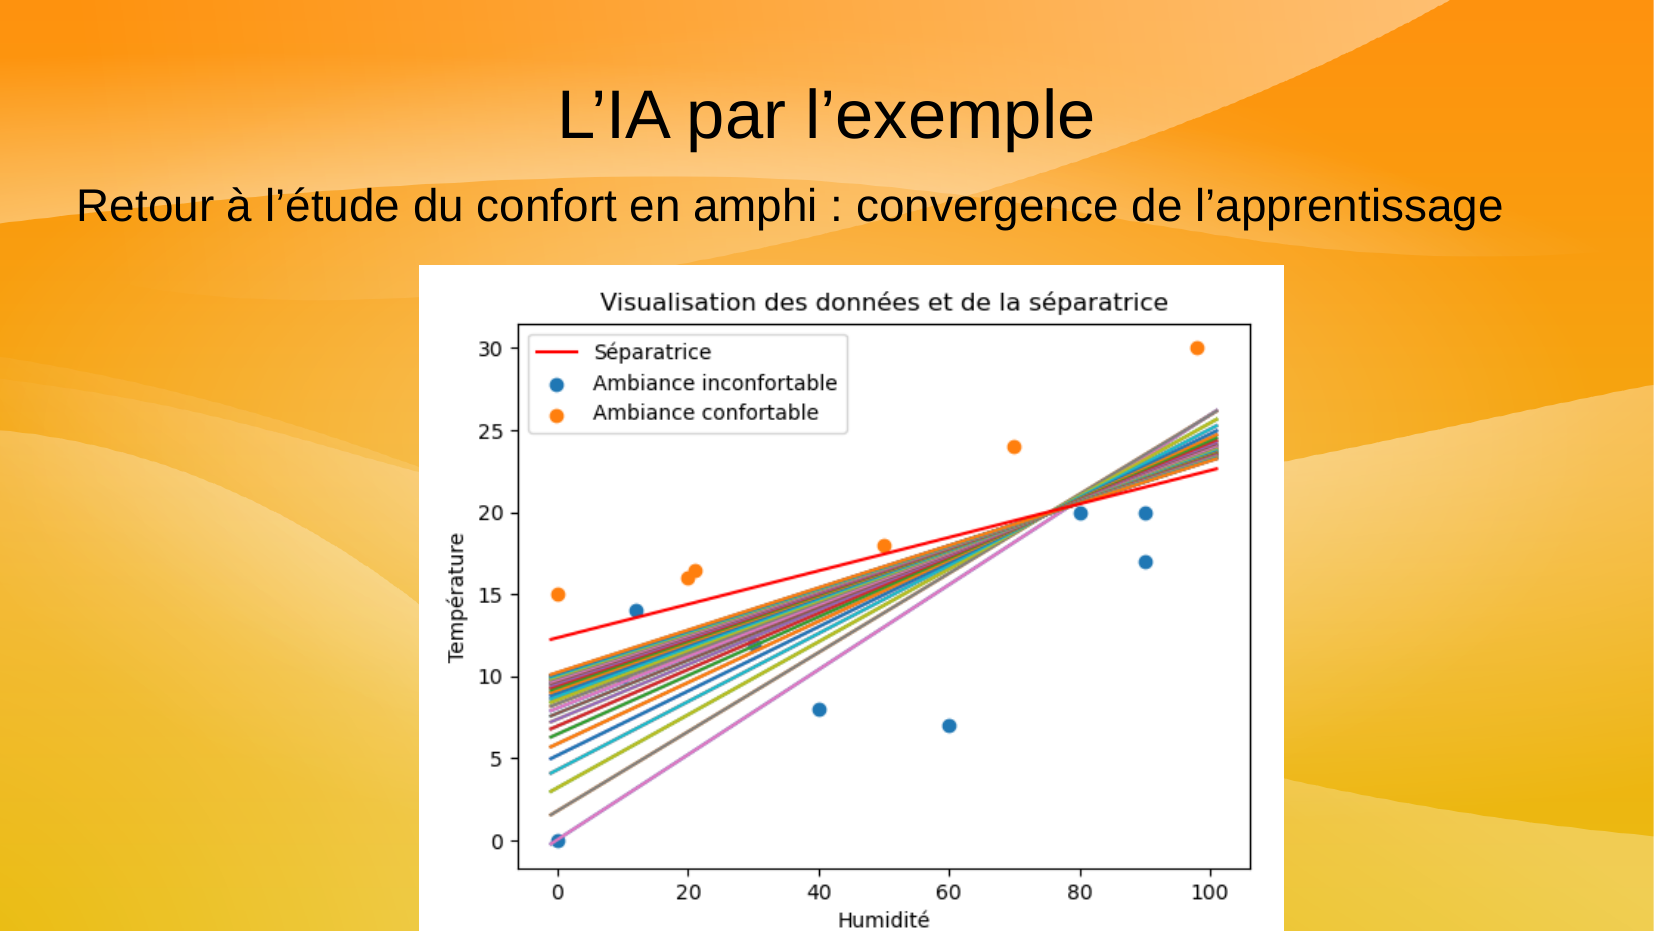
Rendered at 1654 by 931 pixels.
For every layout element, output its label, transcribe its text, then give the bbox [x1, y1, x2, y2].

picture [0, 0, 1654, 931]
subtitle Retour à l’étude du confort en amphi : convergence de l’apprentissage [76, 179, 1565, 928]
title L’IA par l’exemple [82, 37, 1571, 193]
